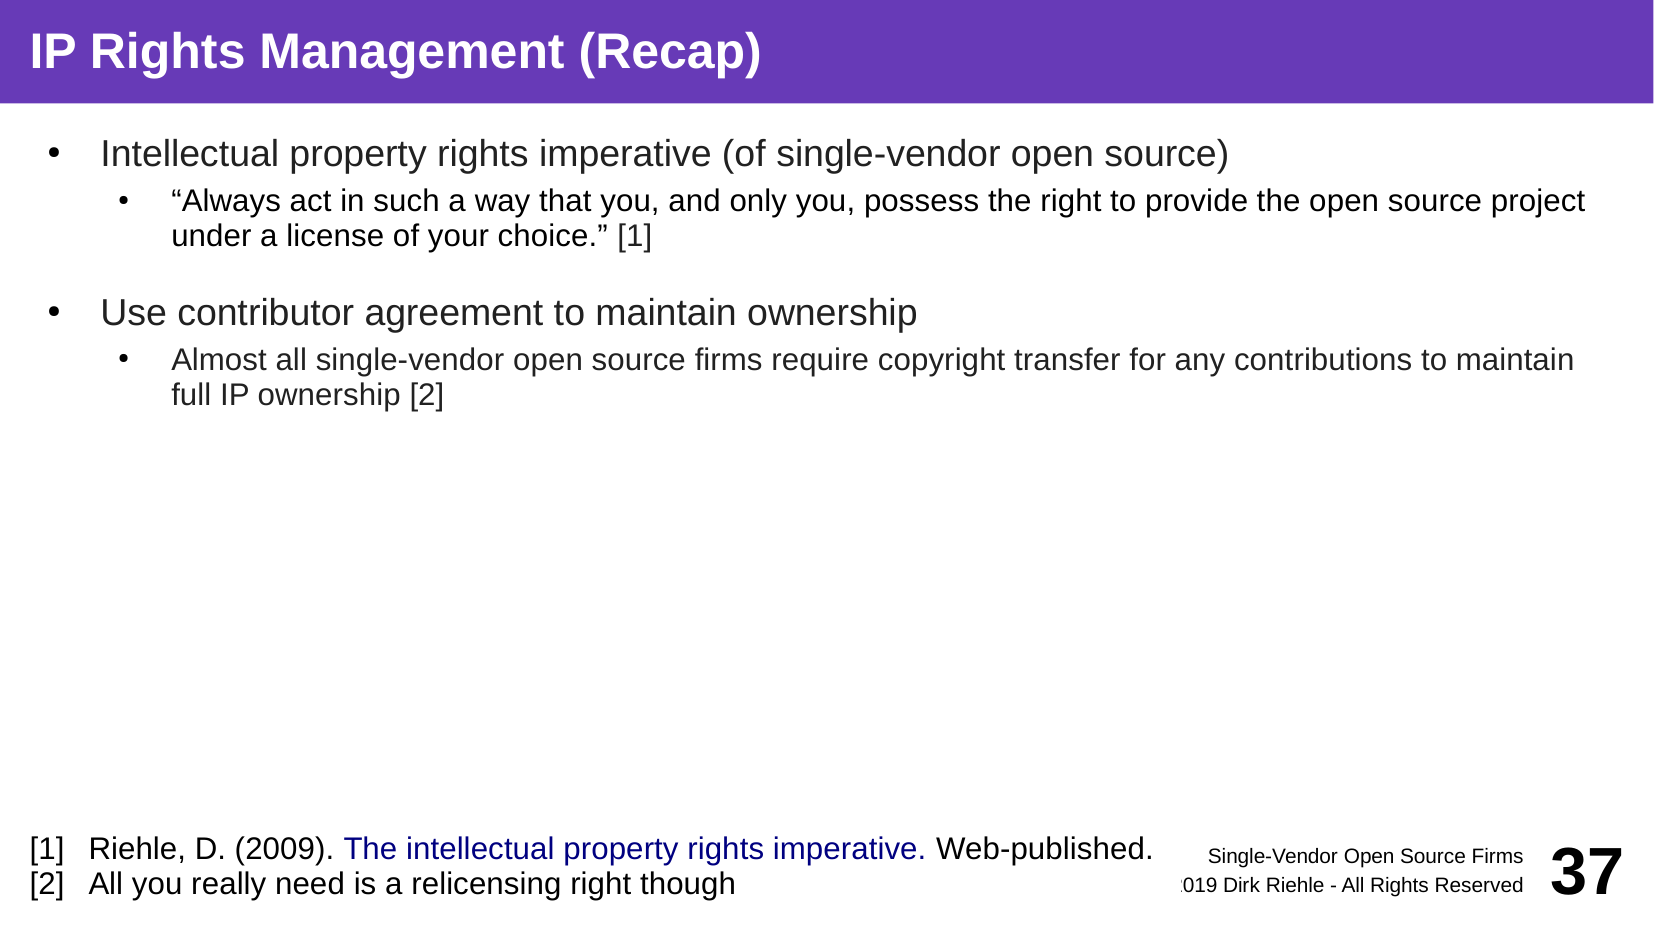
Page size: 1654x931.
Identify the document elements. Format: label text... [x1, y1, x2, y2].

title IP Rights Management (Recap) [0, 0, 1654, 104]
text_box [1] Riehle, D. (2009). The intellectual property rights imperative. Web-published. [2] All you really need is a relicensing right though [0, 812, 1182, 931]
list Intellectual property rights imperative (of single-vendor open source) “Always act in such a way that you, and only you, possess the right to provide the open source project under a license of your choice.” [1] Use contributor agreement to maintain ownership Almost all single-vendor open source firms require copyright transfer for any contributions to maintain full IP ownership [2] [29, 132, 1625, 813]
